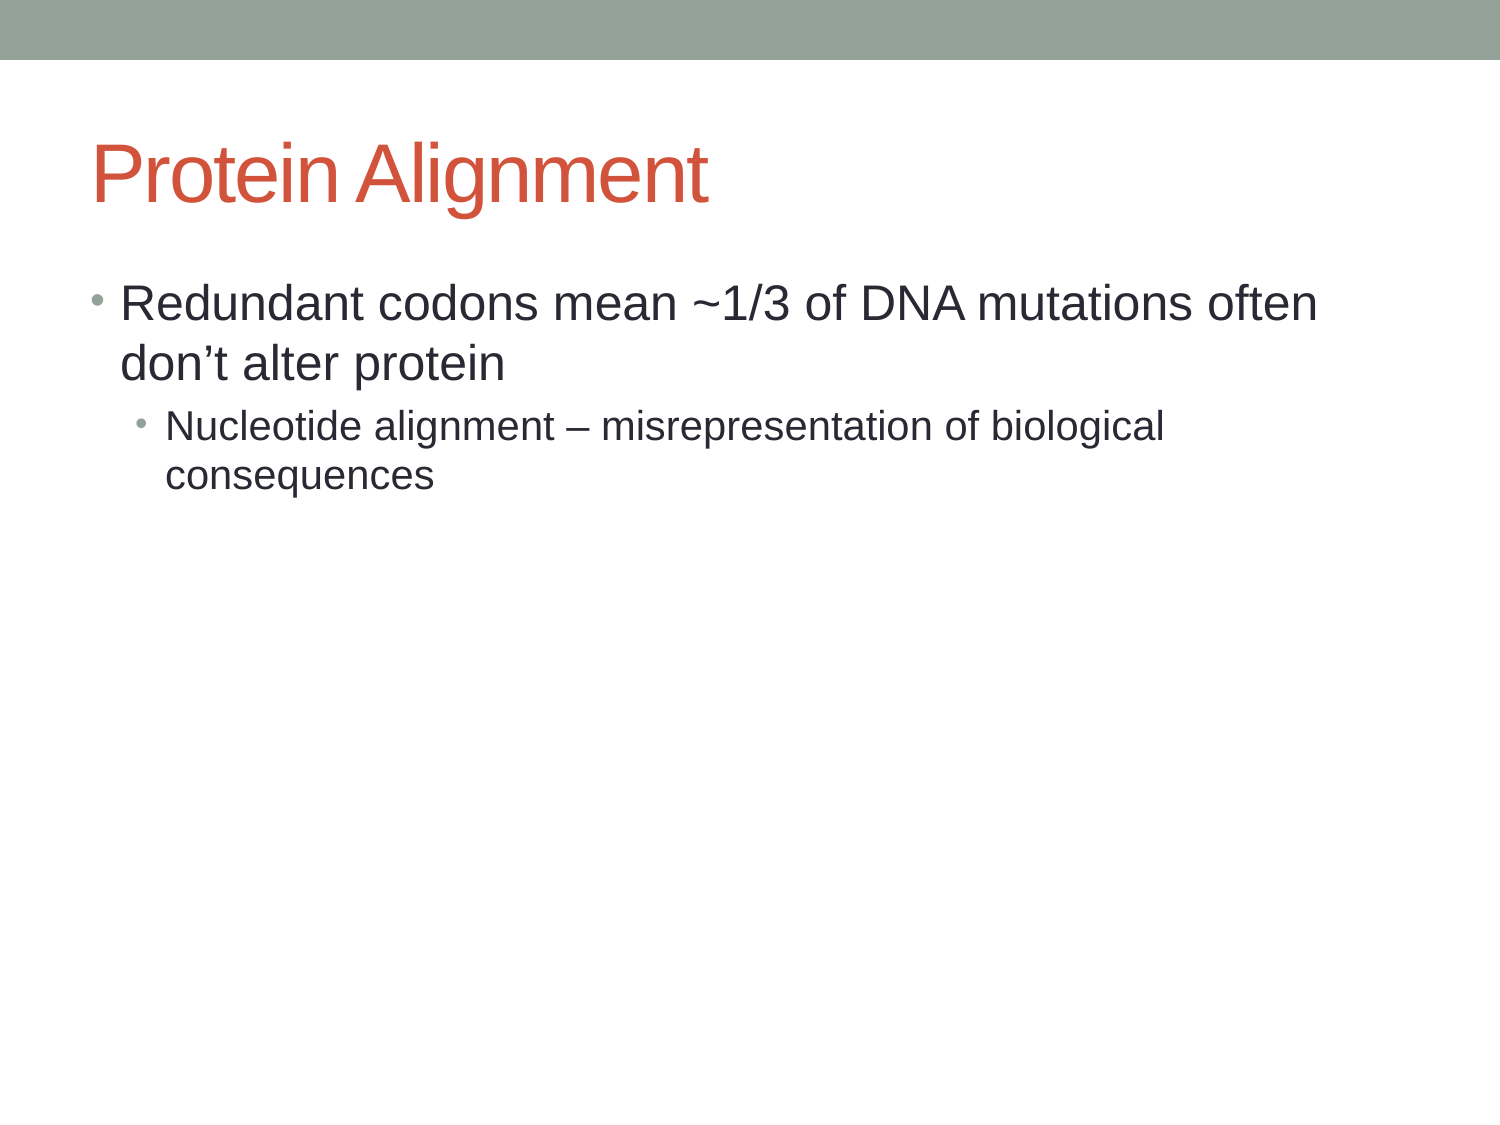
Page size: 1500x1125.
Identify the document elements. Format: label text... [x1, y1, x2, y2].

list Redundant codons mean ~1/3 of DNA mutations often don’t alter protein Nucleotide alignment – misrepresentation of biological consequences [75, 262, 1425, 1063]
title Protein Alignment [75, 87, 1425, 250]
